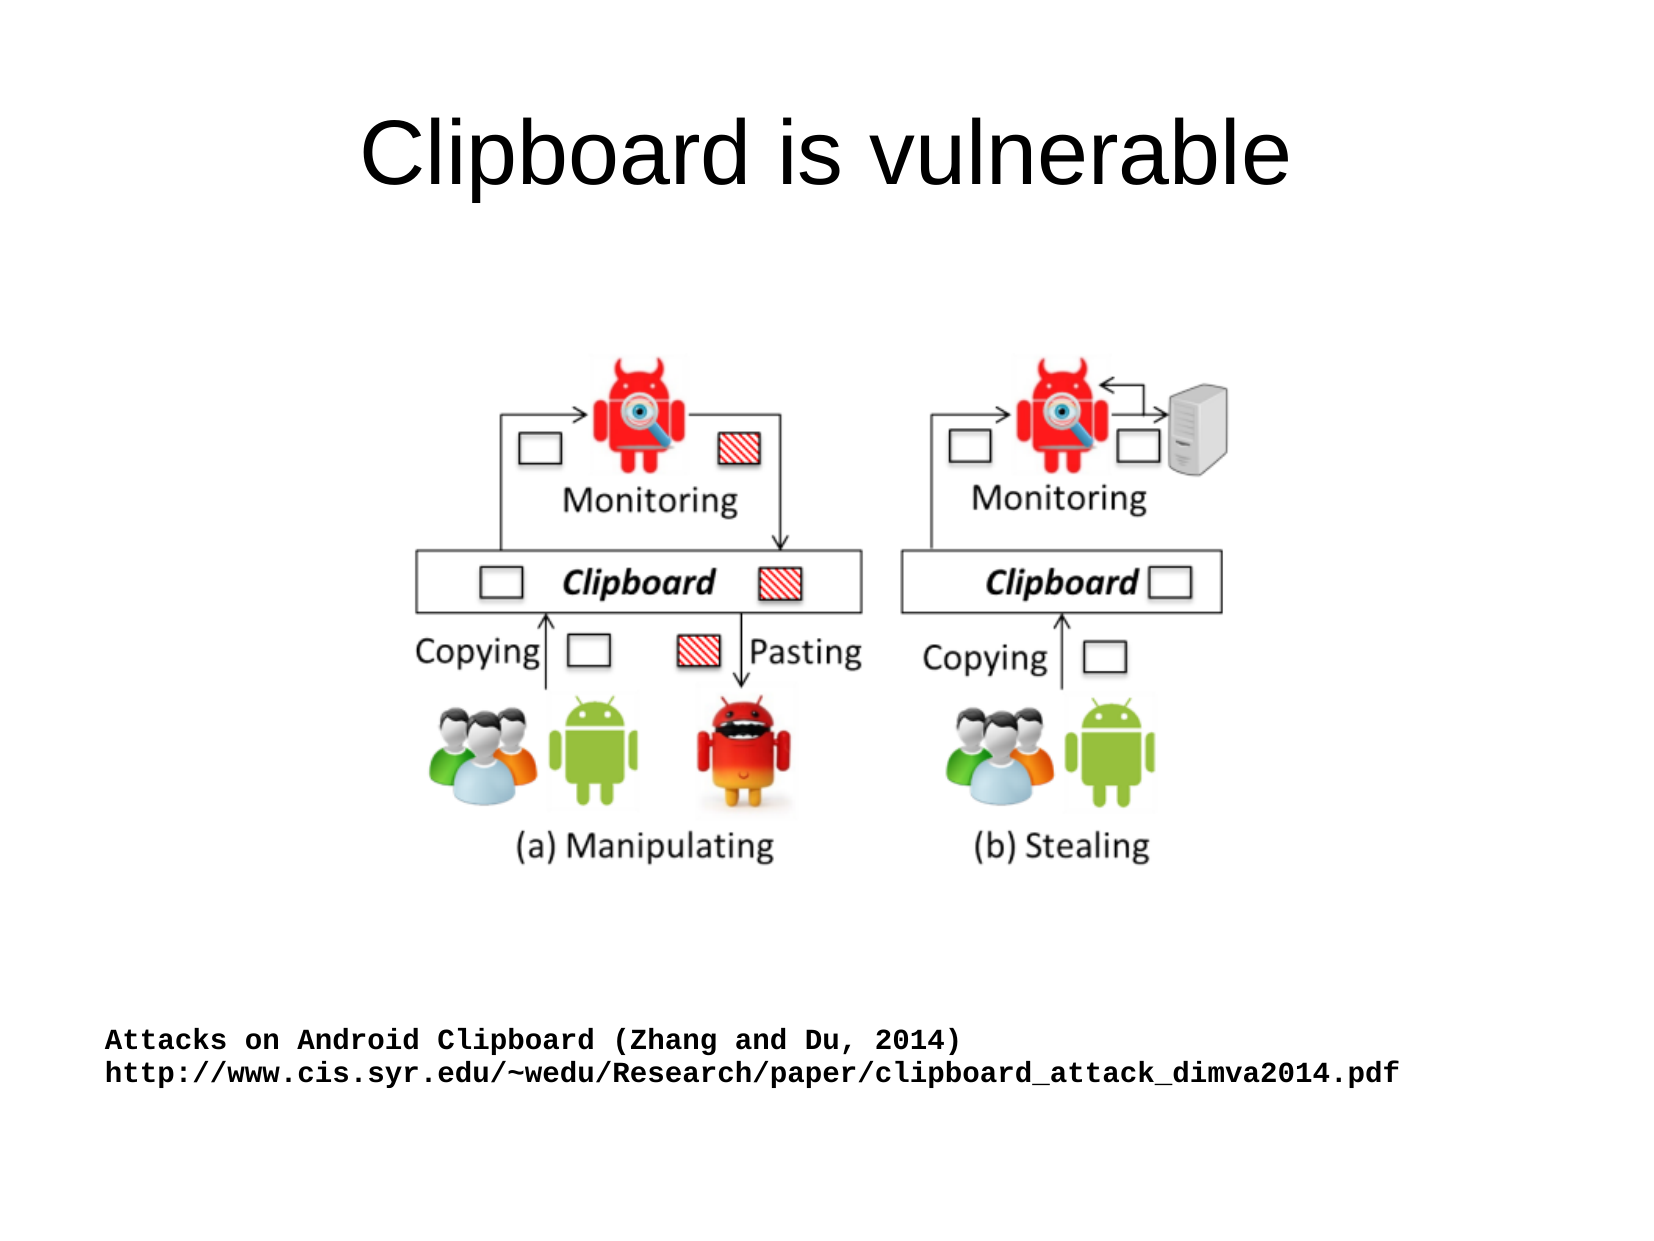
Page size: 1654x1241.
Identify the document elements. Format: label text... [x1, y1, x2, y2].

text_box Attacks on Android Clipboard (Zhang and Du, 2014) http://www.cis.syr.edu/~wedu/Research/paper/clipboard_attack_dimva2014.pdf [90, 983, 1654, 1099]
title Clipboard is vulnerable [82, 49, 1571, 257]
picture [320, 316, 1331, 922]
